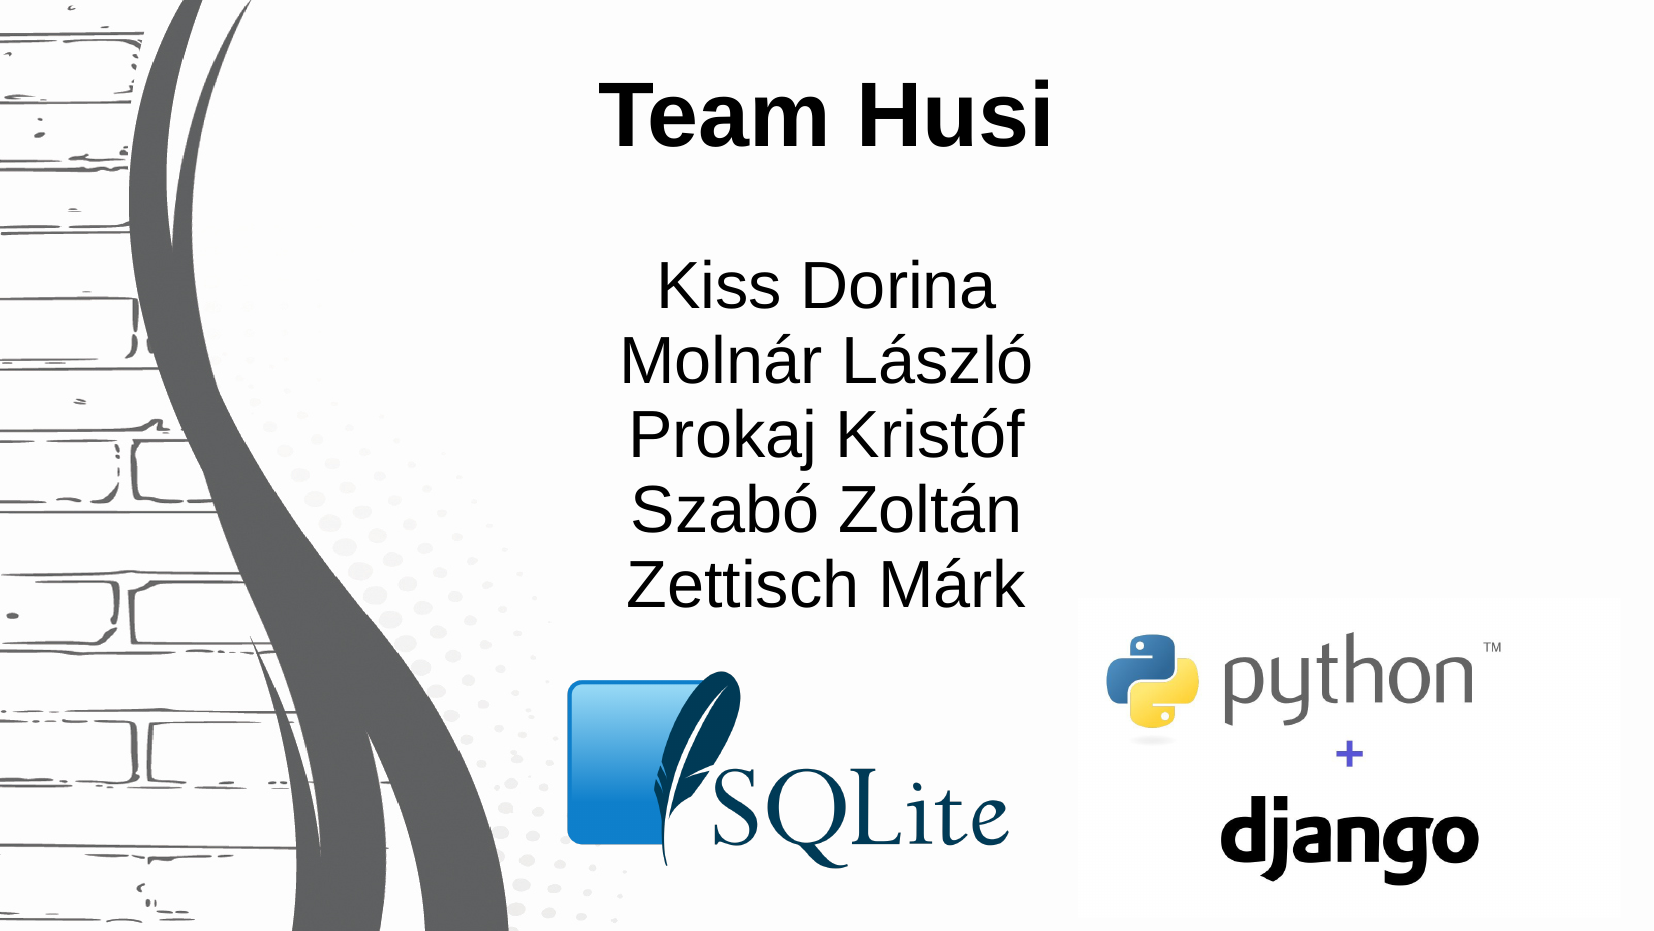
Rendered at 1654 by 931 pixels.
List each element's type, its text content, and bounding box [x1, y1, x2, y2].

picture [0, 0, 1654, 931]
subtitle Kiss Dorina Molnár László Prokaj Kristóf Szabó Zoltán Zettisch Márk [82, 165, 1571, 705]
title Team Husi [82, 37, 1571, 165]
